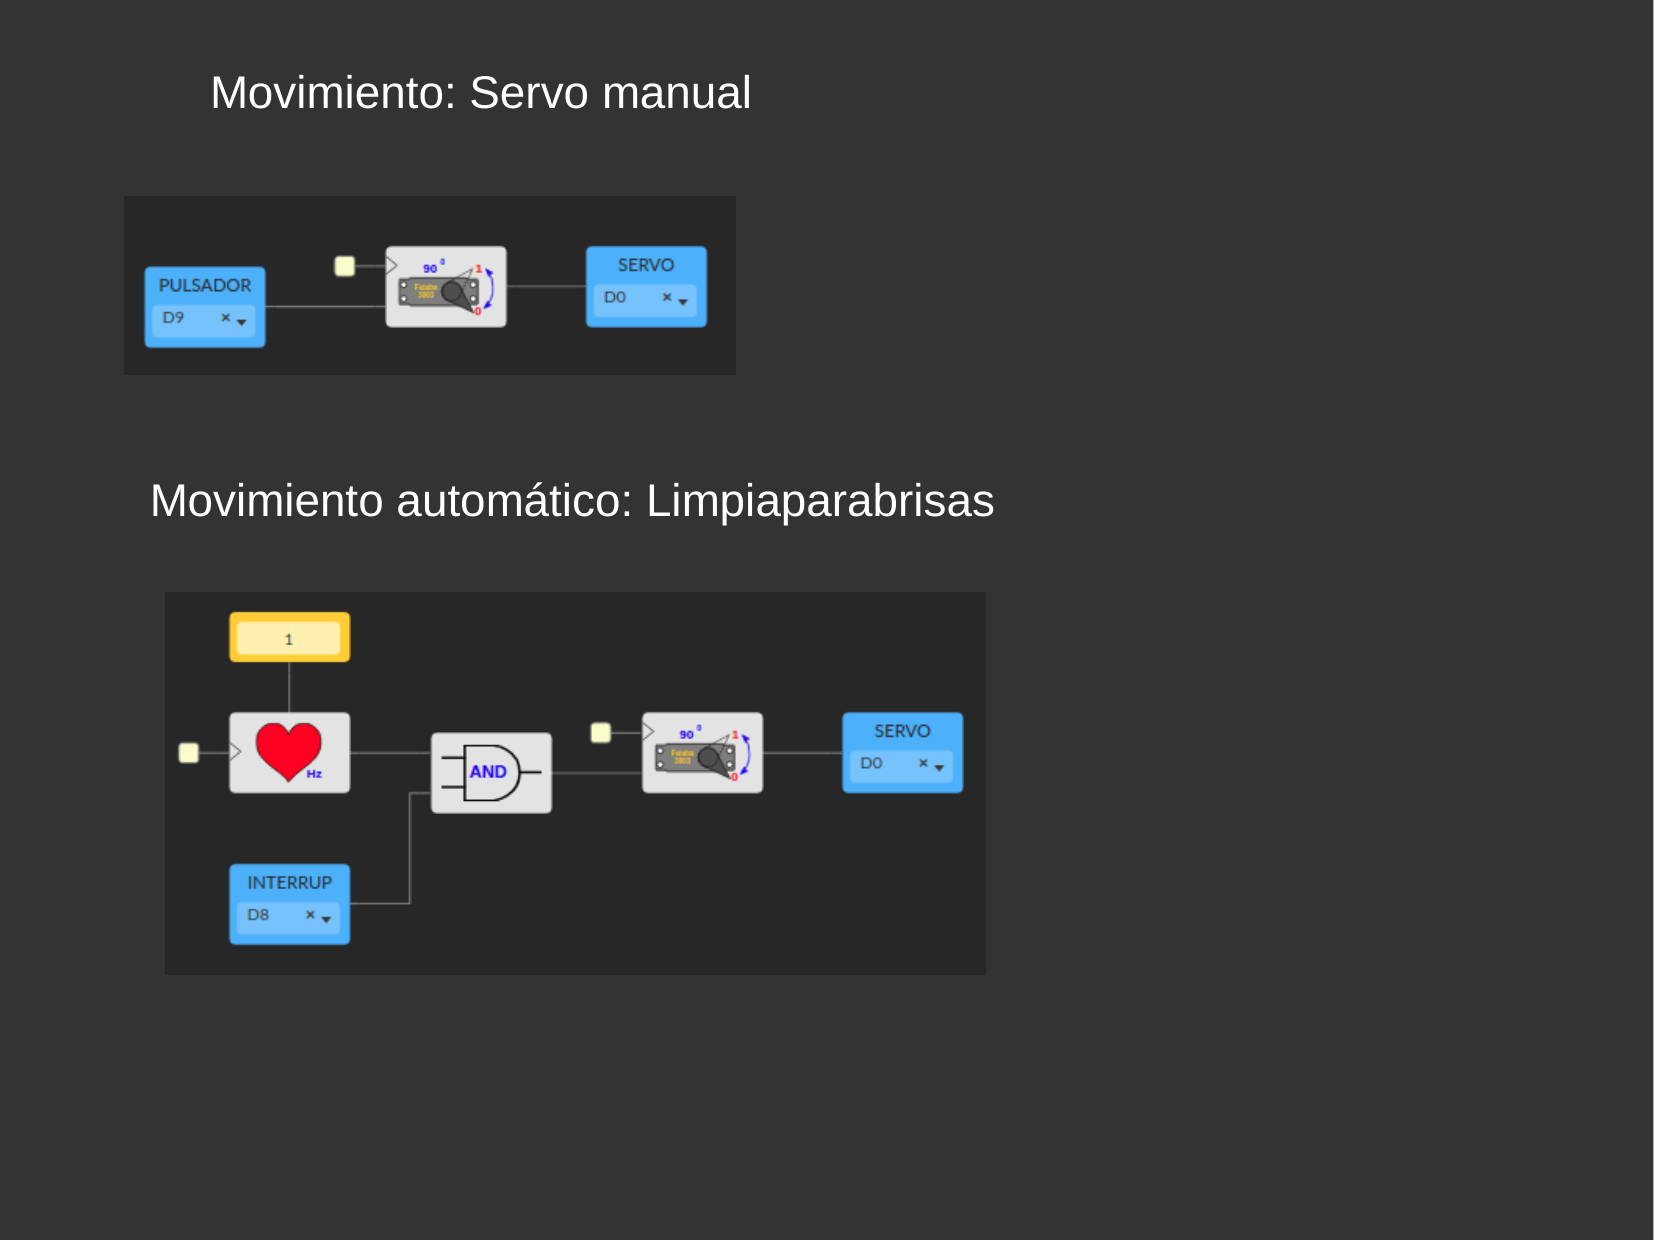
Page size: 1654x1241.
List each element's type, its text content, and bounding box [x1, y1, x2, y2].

picture [124, 196, 736, 375]
picture [165, 592, 986, 975]
text_box Movimiento: Servo manual [195, 59, 901, 150]
text_box Movimiento automático: Limpiaparabrisas [135, 467, 1171, 585]
